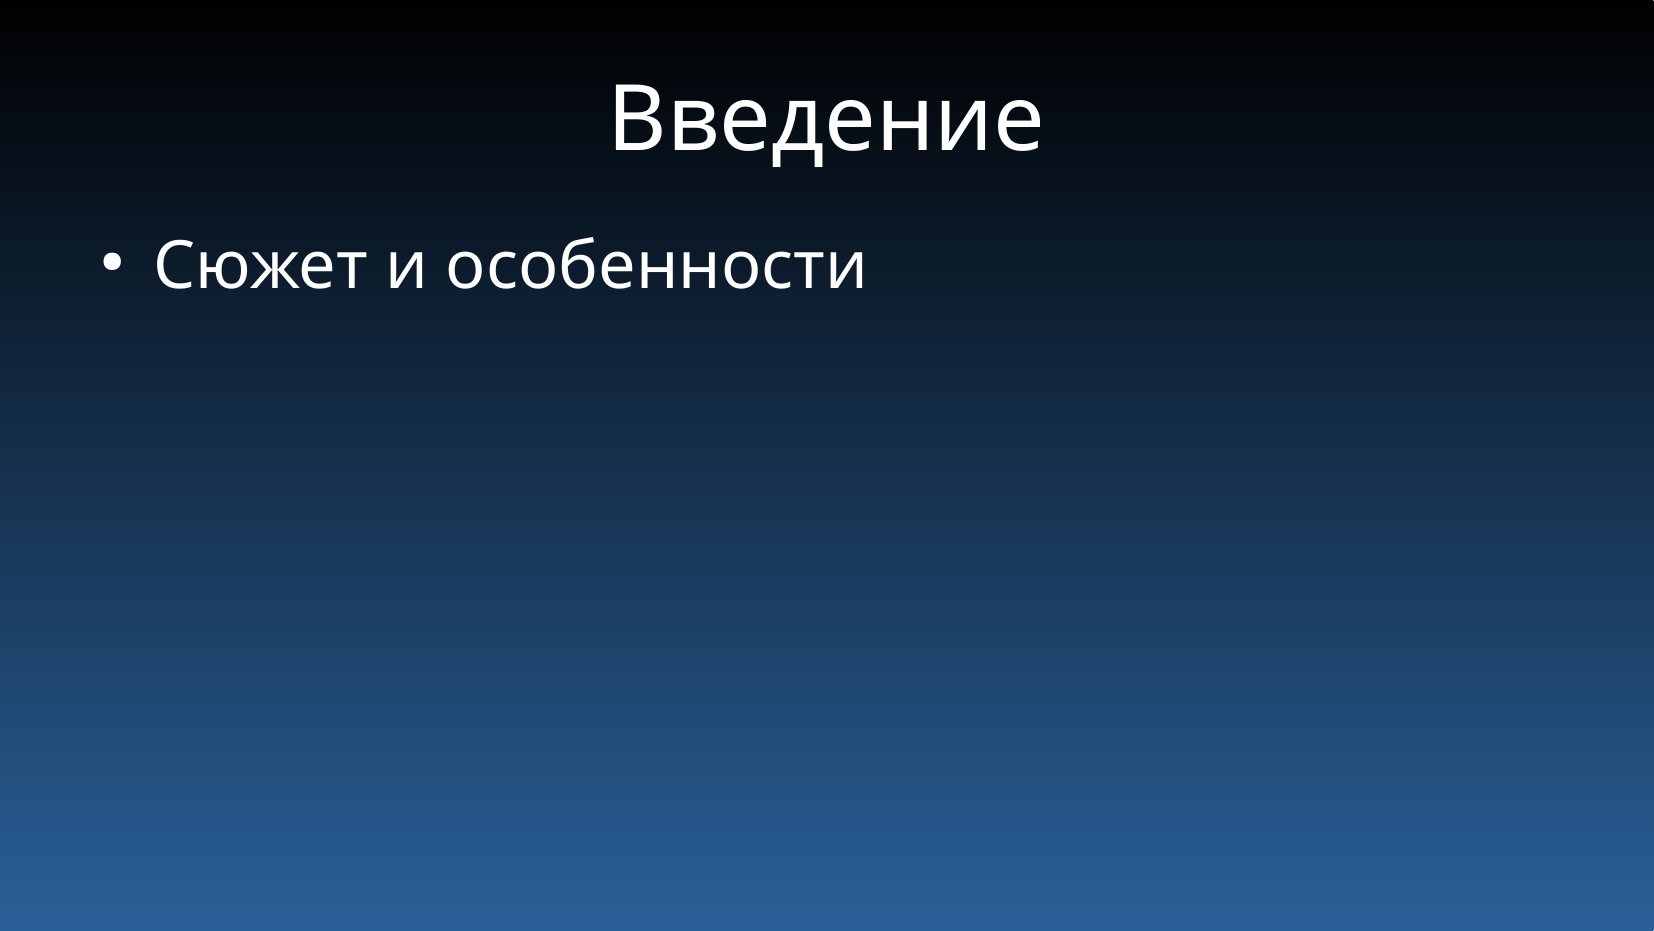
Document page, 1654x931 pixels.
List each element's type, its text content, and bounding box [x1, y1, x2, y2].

list Сюжет и особенности [82, 217, 1571, 758]
title Введение [82, 37, 1571, 193]
